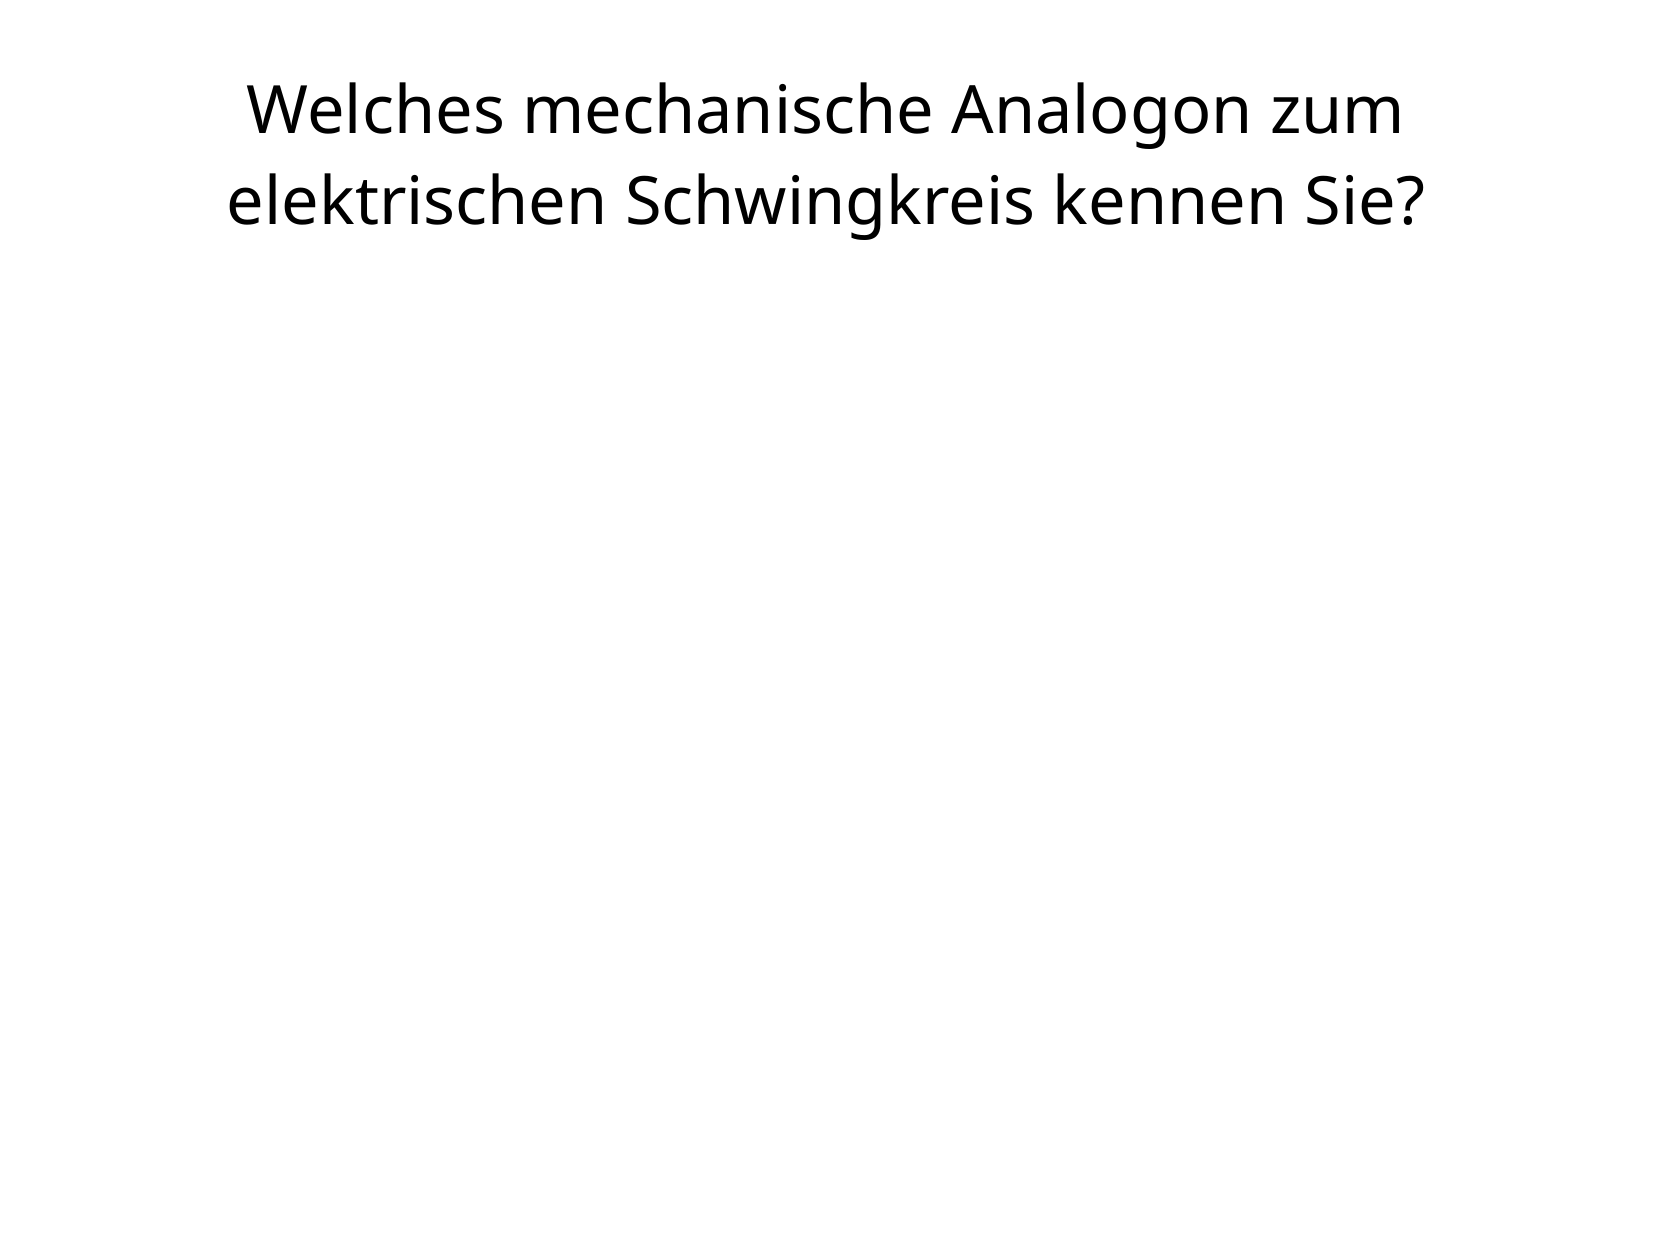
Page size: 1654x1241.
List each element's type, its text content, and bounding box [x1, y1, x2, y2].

title Welches mechanische Analogon zum elektrischen Schwingkreis kennen Sie? [82, 49, 1571, 257]
